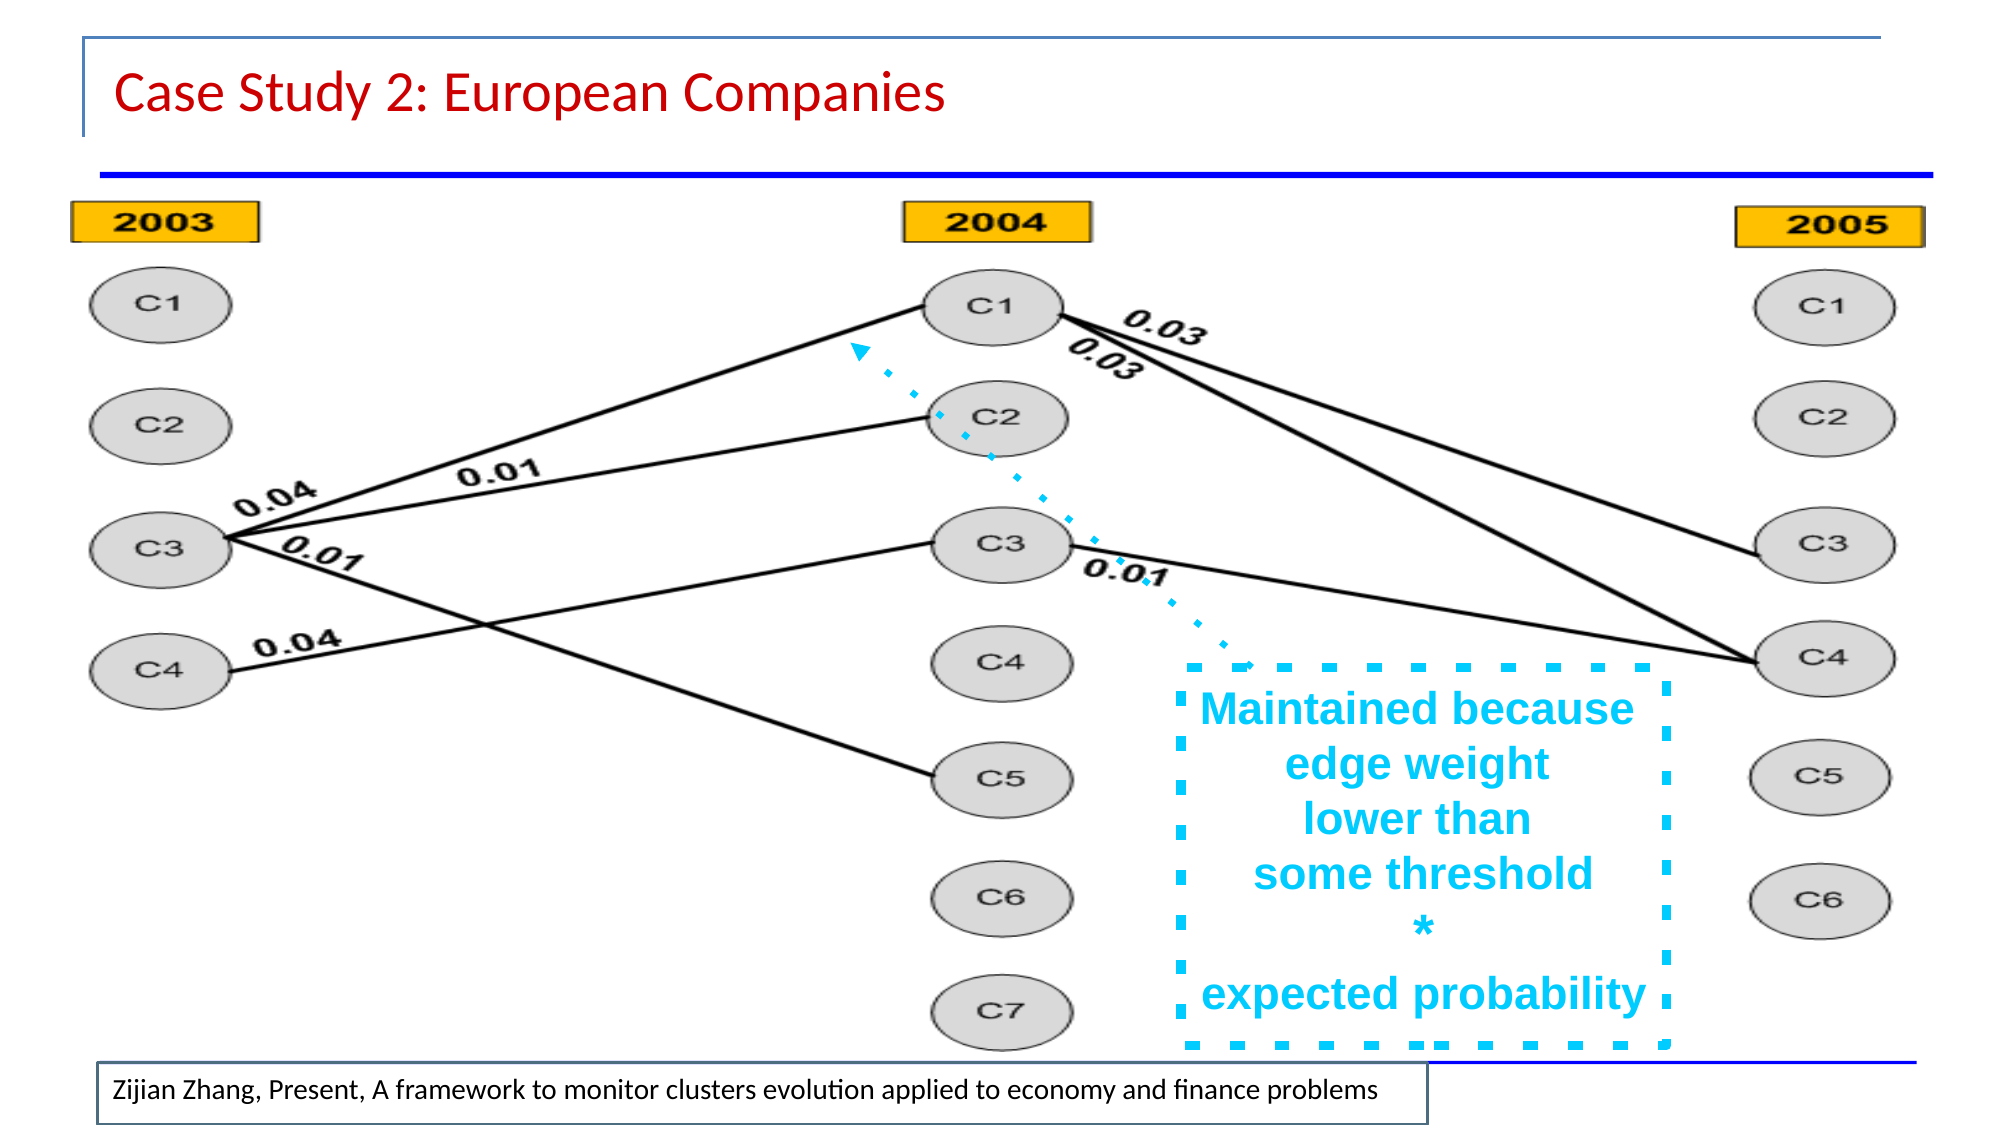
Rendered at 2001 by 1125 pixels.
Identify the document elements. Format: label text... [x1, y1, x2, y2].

text_box Maintained because edge weight lower than some threshold * expected probability [1181, 667, 1667, 1046]
picture [70, 200, 1926, 1052]
text_box Zijian Zhang, Present, A framework to monitor clusters evolution applied to economy and finance problems [97, 1062, 1428, 1125]
text_box Case Study 2: European Companies [99, 45, 1900, 188]
